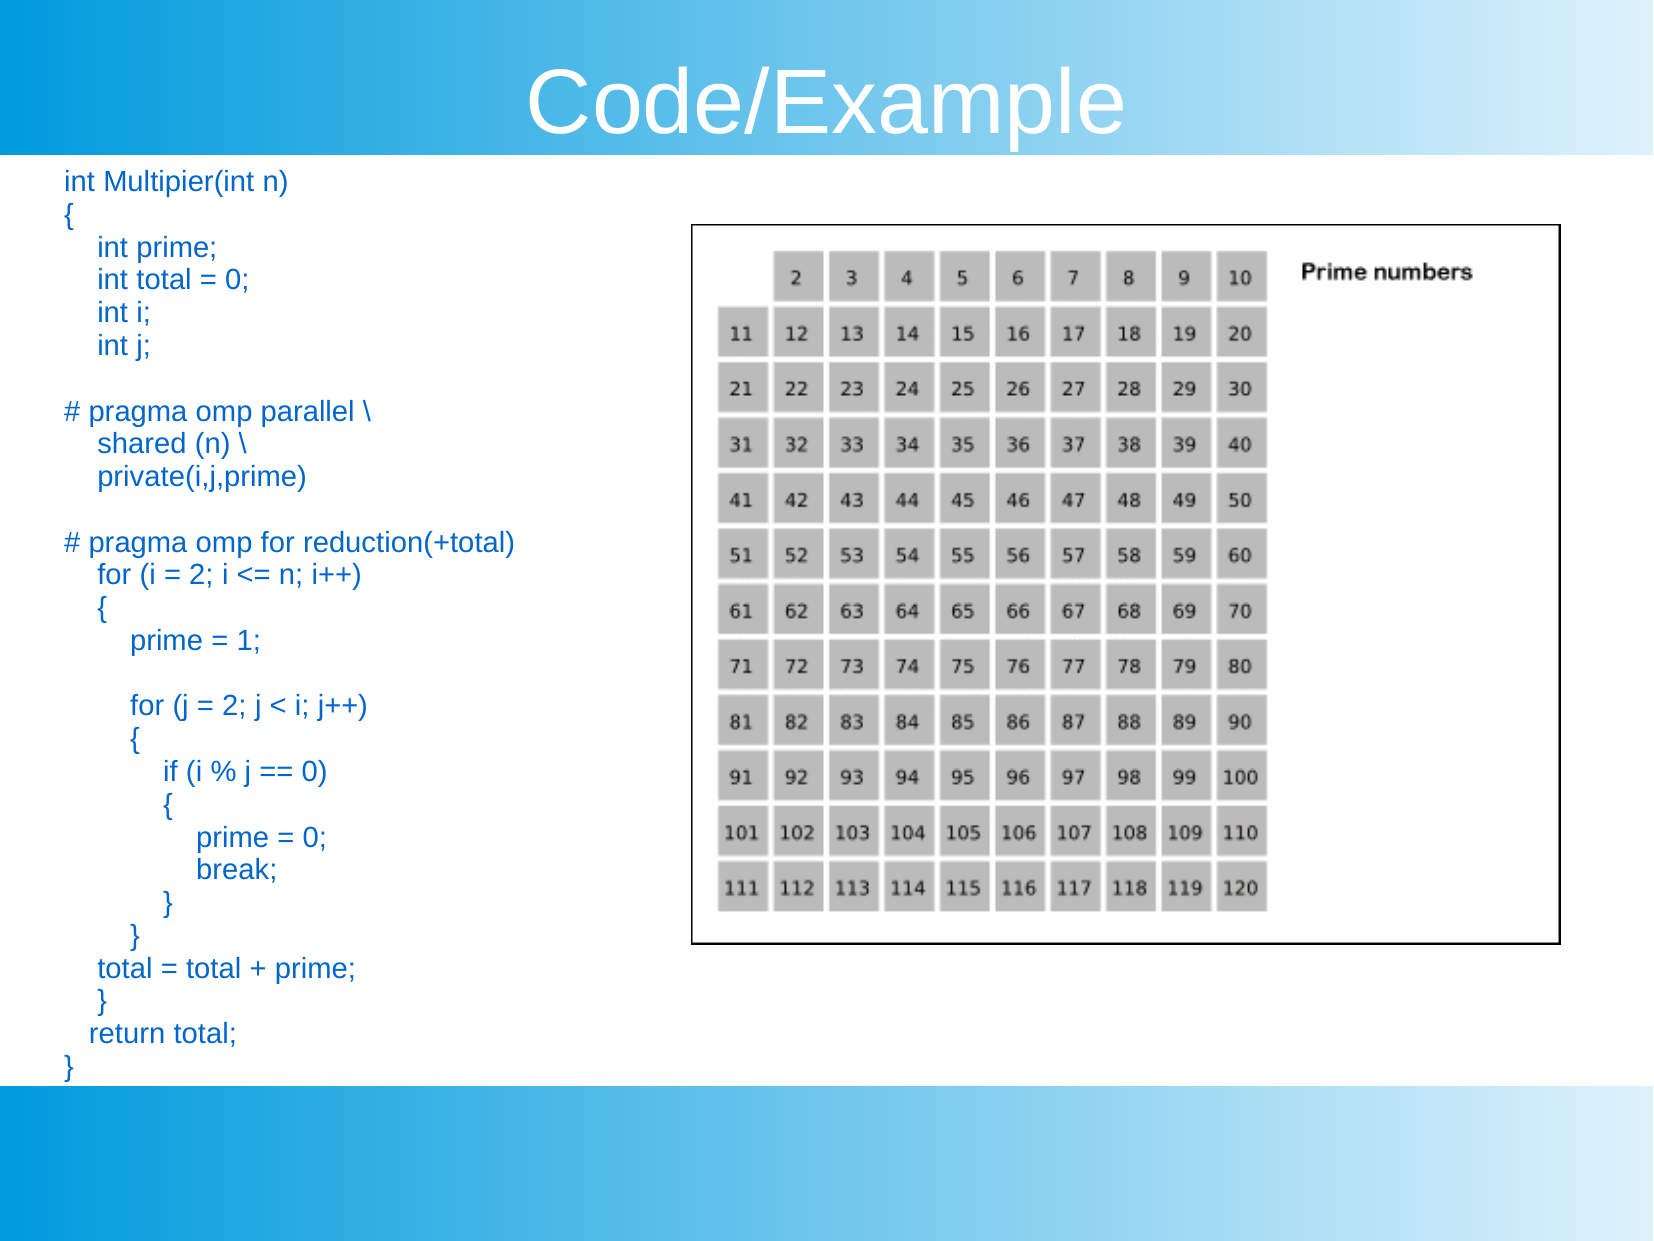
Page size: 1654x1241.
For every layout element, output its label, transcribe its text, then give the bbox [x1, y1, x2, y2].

title Code/Example [82, 49, 1571, 155]
list int Multipier(int n) { int prime; int total = 0; int i; int j; # pragma omp parallel \ shared (n) \ private(i,j,prime) # pragma omp for reduction(+total) for (i = 2; i <= n; i++) { prime = 1; for (j = 2; j < i; j++) { if (i % j == 0) { prime = 0; break; } } total = total + prime; } return total; } [64, 165, 781, 1156]
picture [691, 224, 1561, 946]
